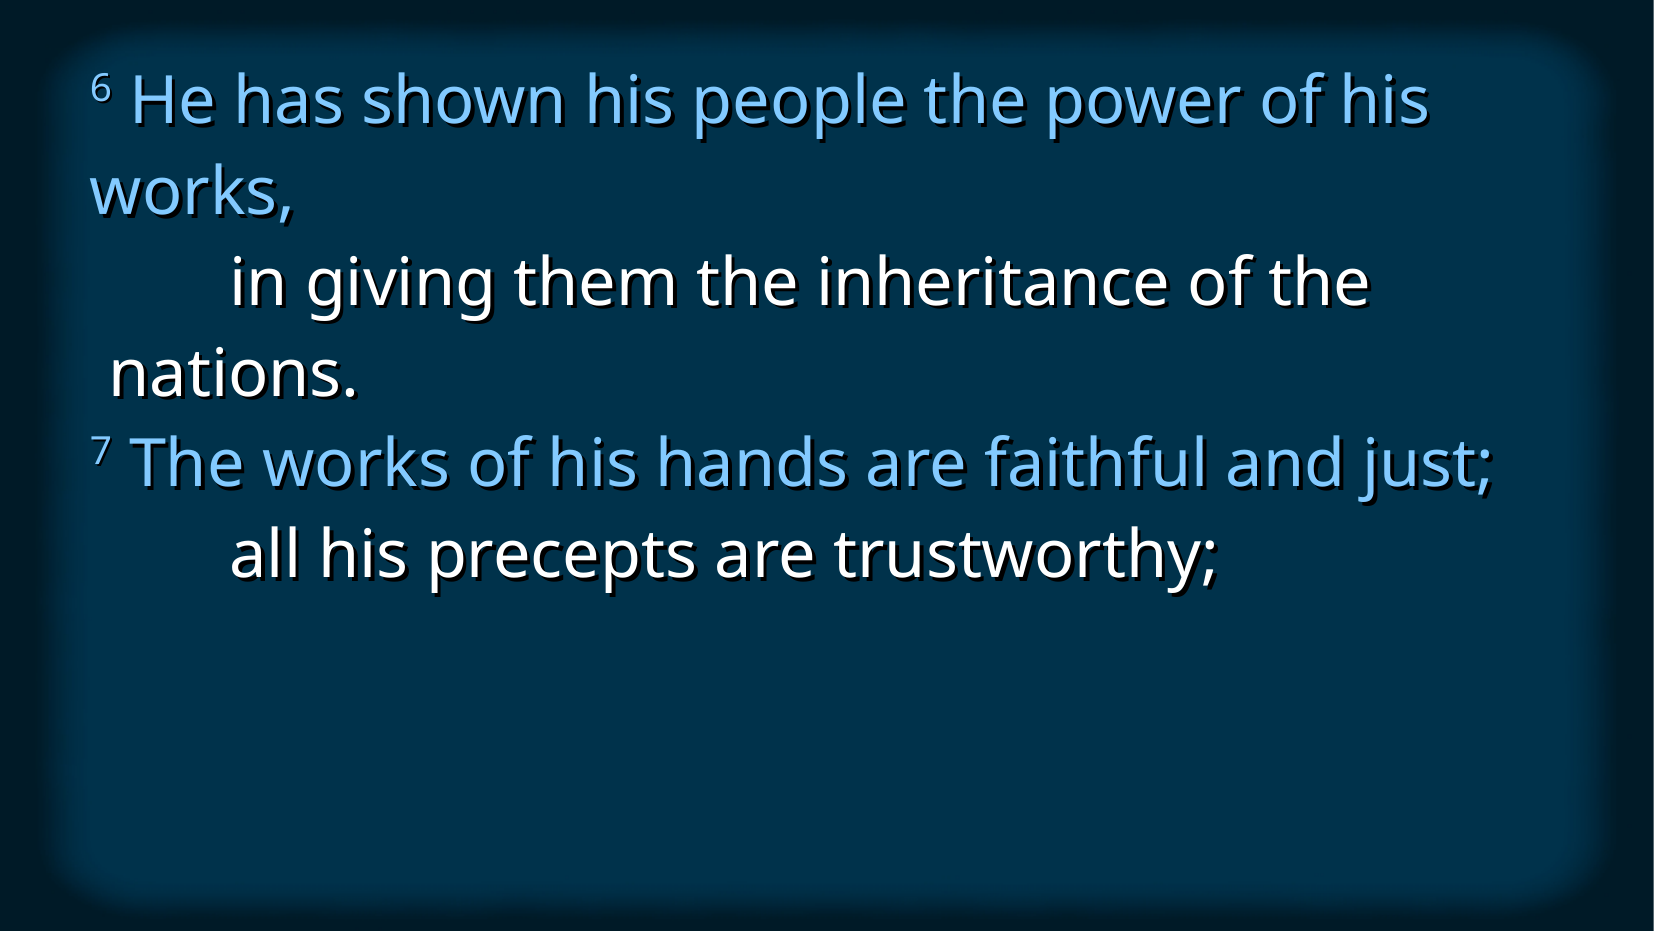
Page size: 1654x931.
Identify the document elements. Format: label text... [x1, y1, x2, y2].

picture [0, 0, 1654, 931]
text_box 6 He has shown his people the power of his works, in giving them the inheritance of the nations. 7 The works of his hands are faithful and just; all his precepts are trustworthy; [75, 45, 1576, 415]
